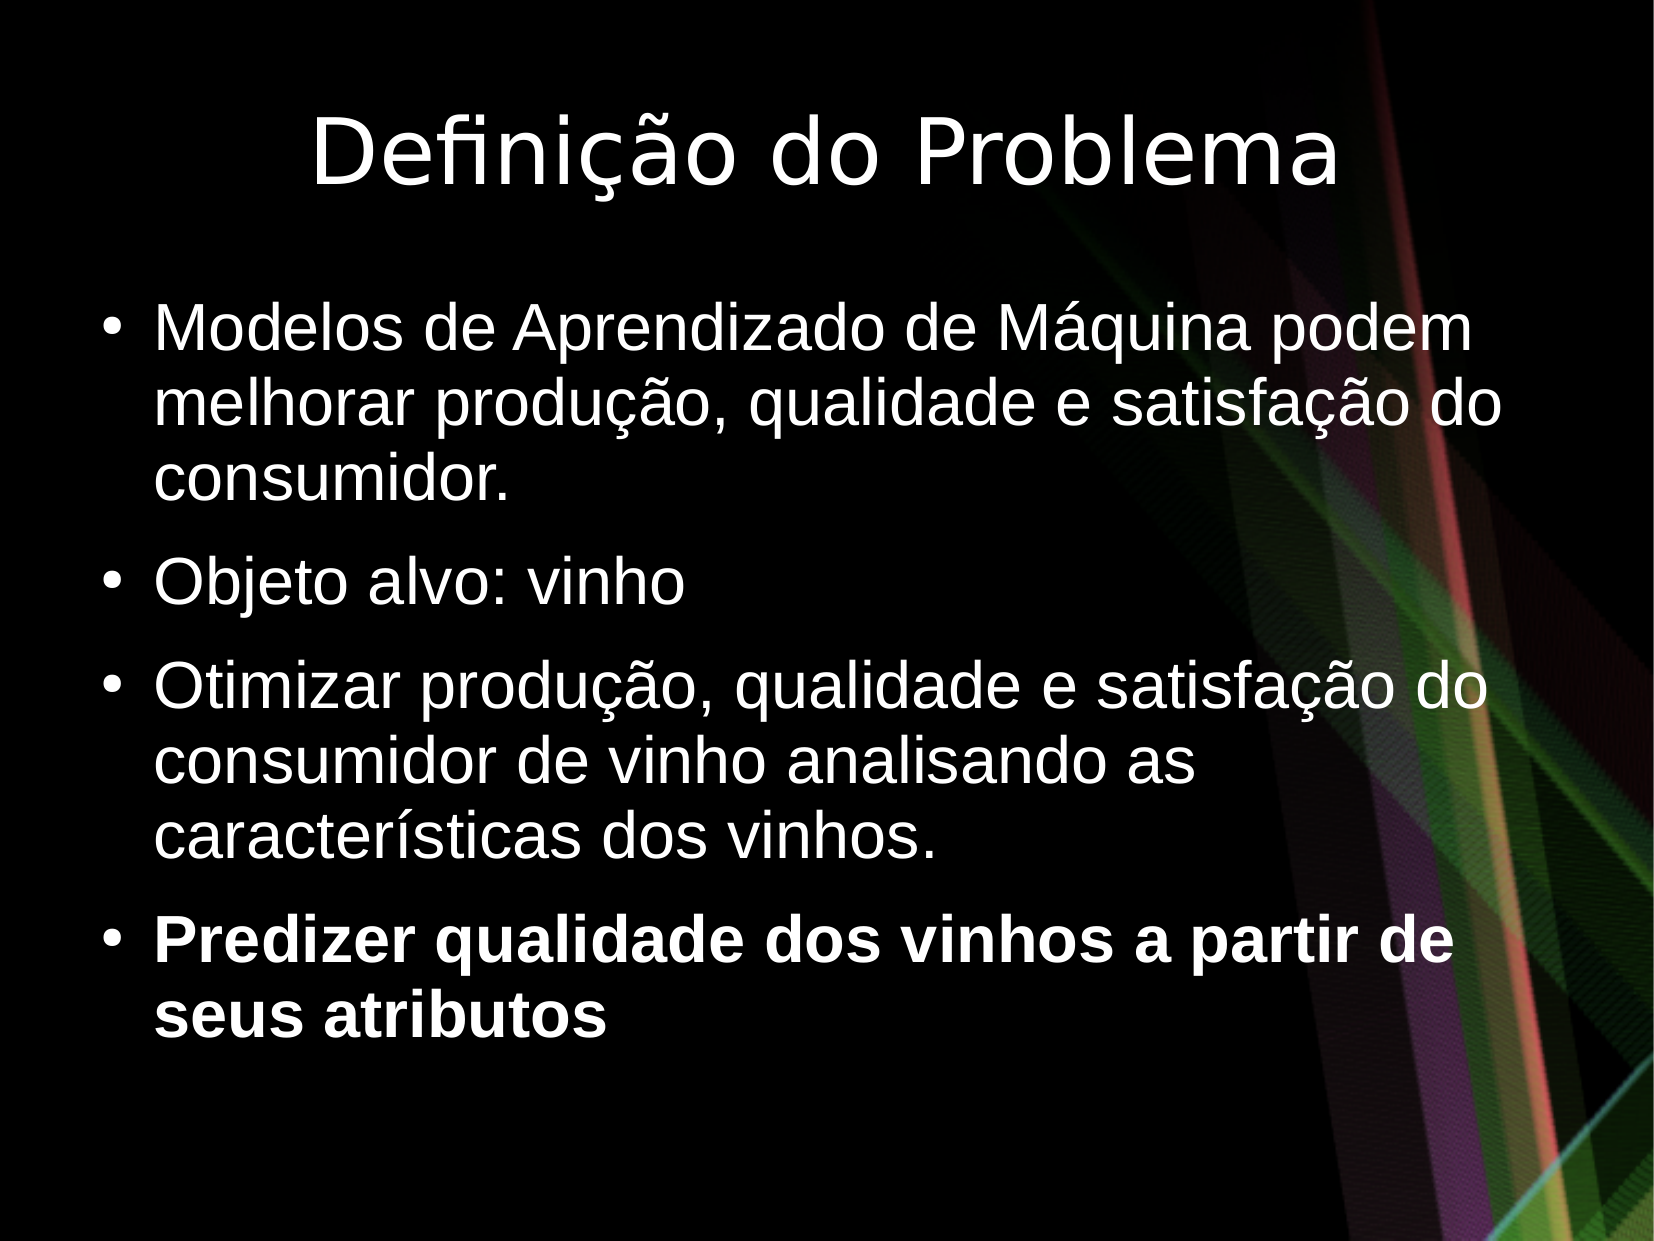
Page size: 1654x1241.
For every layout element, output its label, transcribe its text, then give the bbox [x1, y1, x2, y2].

list Modelos de Aprendizado de Máquina podem melhorar produção, qualidade e satisfação do consumidor. Objeto alvo: vinho Otimizar produção, qualidade e satisfação do consumidor de vinho analisando as características dos vinhos. Predizer qualidade dos vinhos a partir de seus atributos [82, 290, 1571, 1111]
picture [0, 0, 1654, 1241]
title Definição do Problema [82, 49, 1571, 257]
